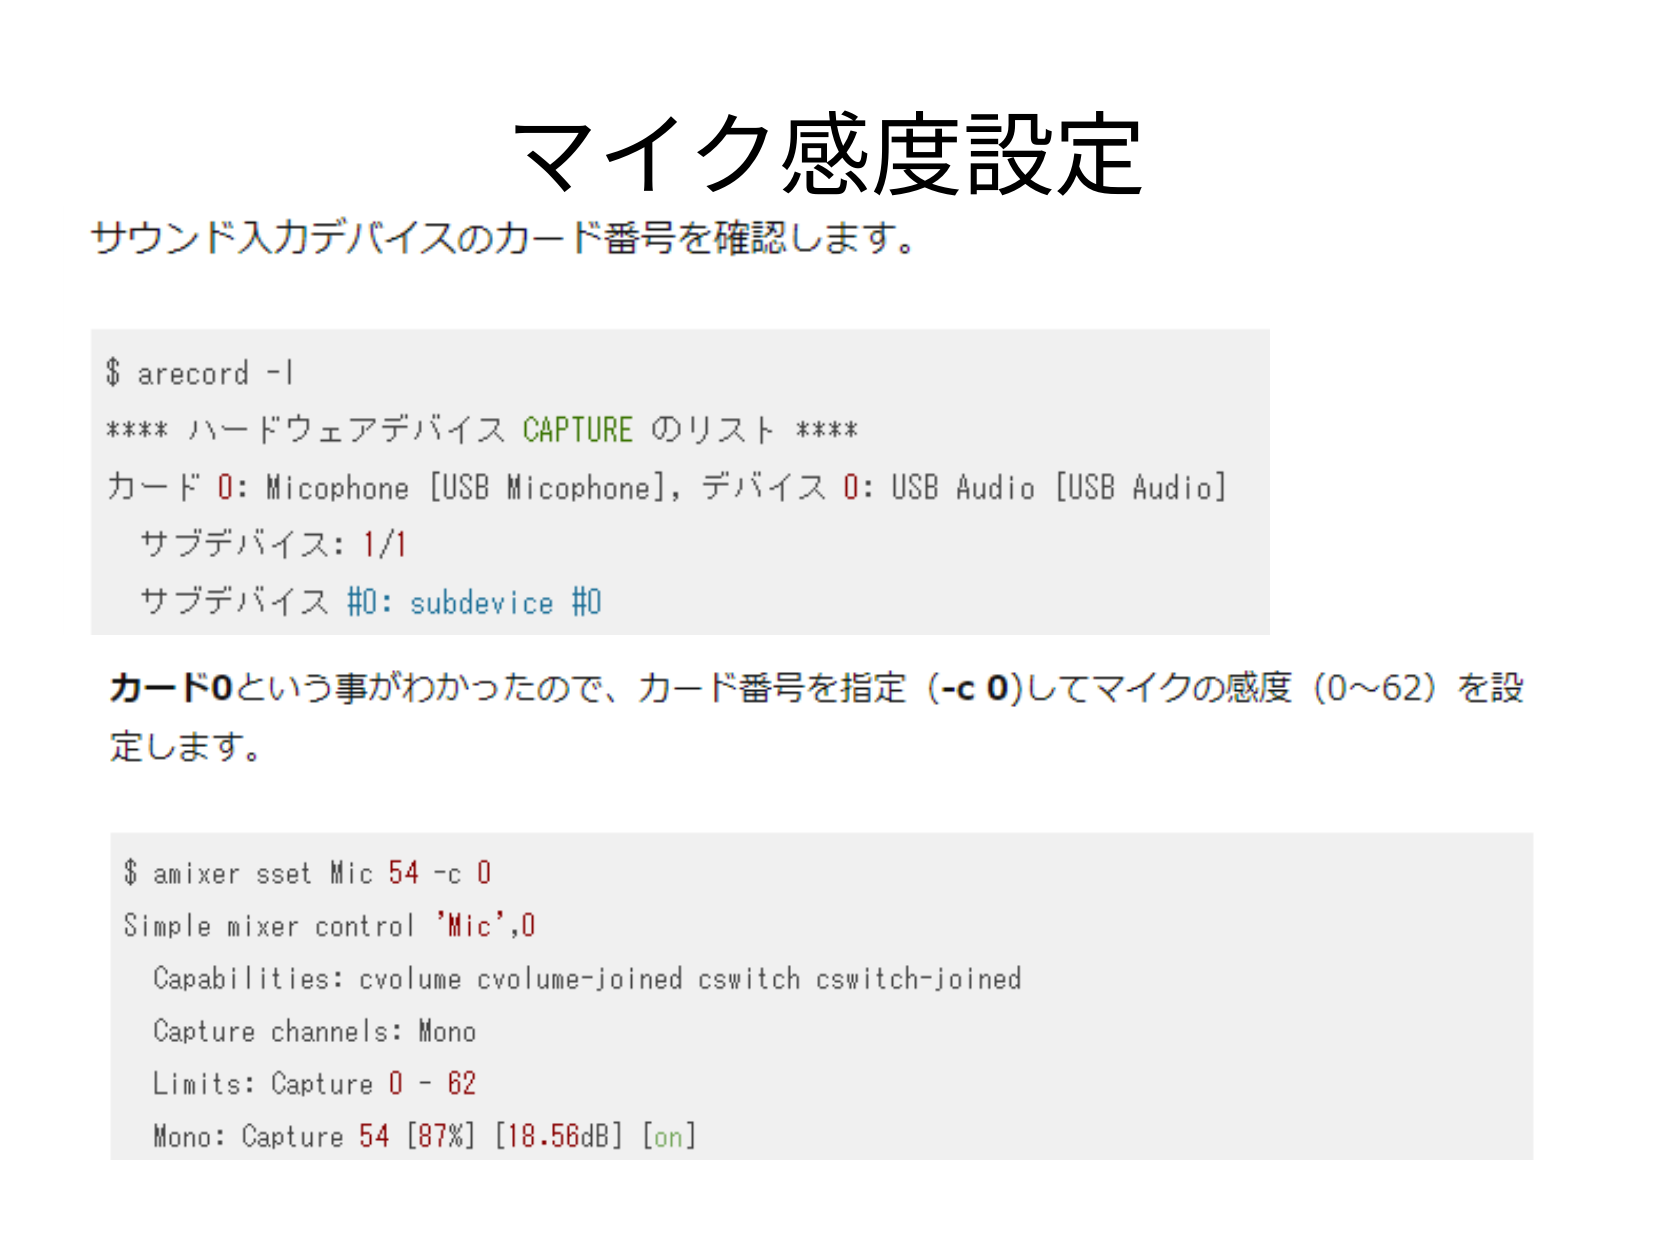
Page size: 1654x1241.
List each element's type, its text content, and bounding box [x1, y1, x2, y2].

title マイク感度設定 [82, 49, 1571, 257]
picture [88, 669, 1536, 1160]
picture [62, 206, 1270, 636]
